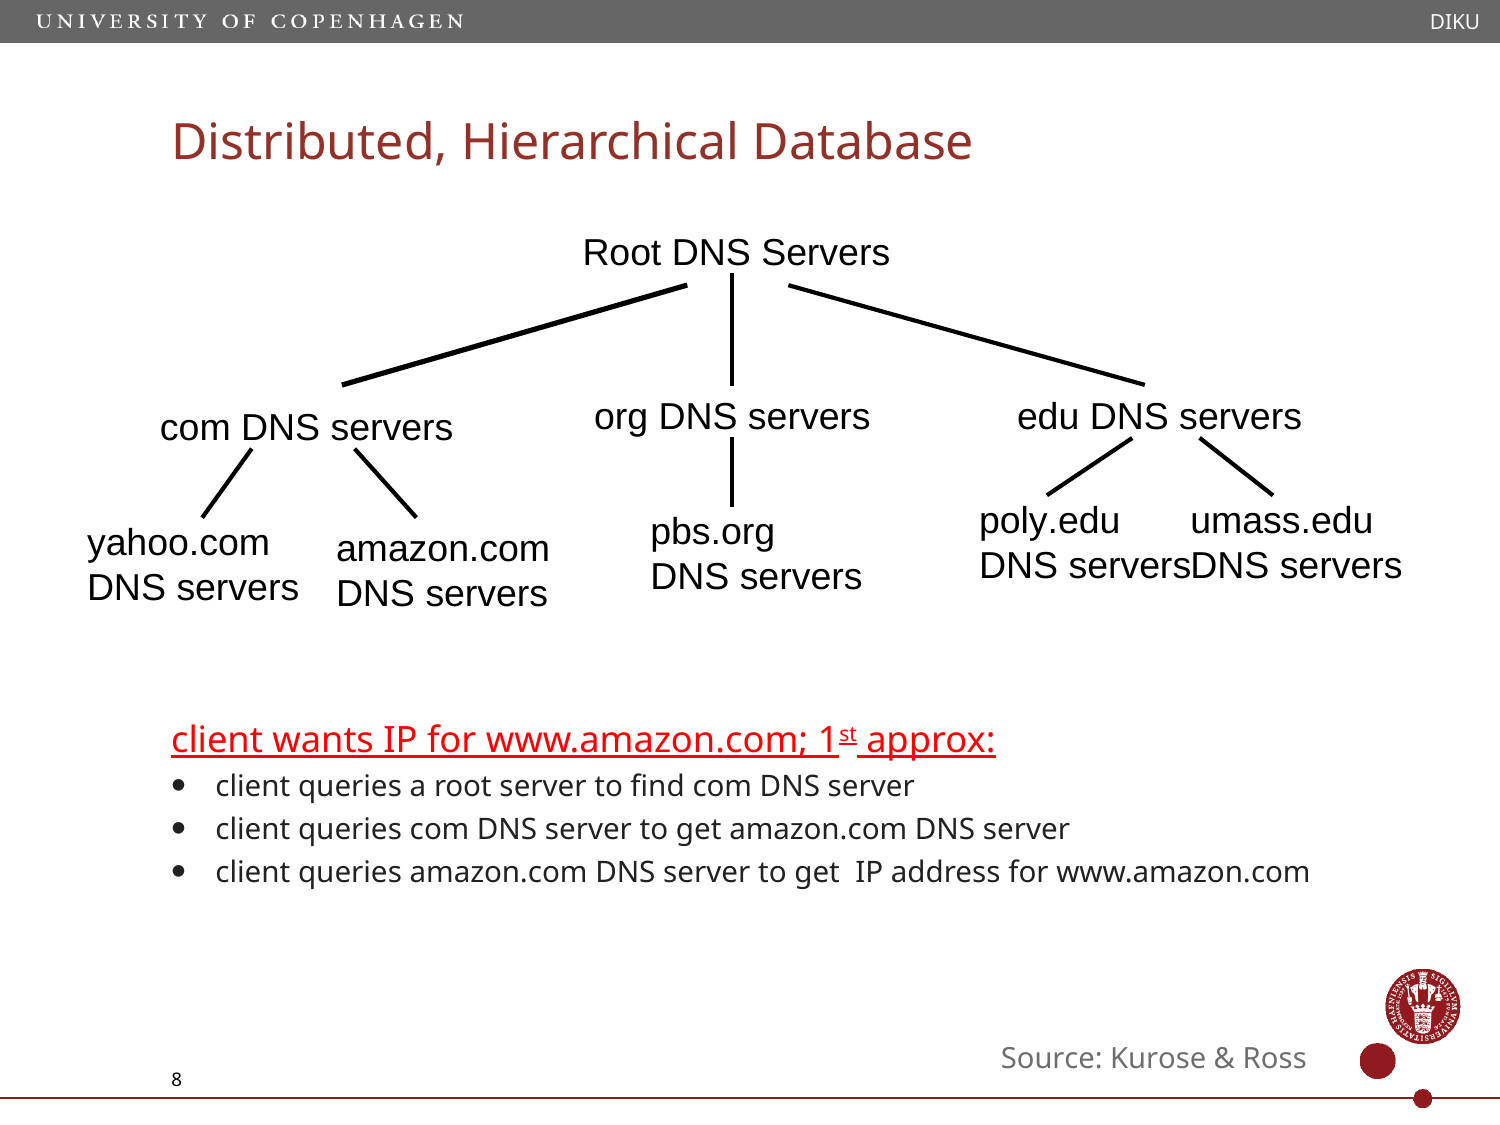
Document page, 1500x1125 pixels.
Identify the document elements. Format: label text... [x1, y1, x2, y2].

text_box Root DNS Servers [567, 219, 906, 281]
text_box yahoo.com DNS servers [72, 510, 315, 616]
picture [0, 910, 1500, 1122]
list client wants IP for www.amazon.com; 1st approx: client queries a root server to find com DNS server client queries com DNS server to get amazon.com DNS server client queries amazon.com DNS server to get IP address for www.amazon.com [171, 716, 1329, 900]
text_box edu DNS servers [1002, 384, 1317, 445]
text_box amazon.com DNS servers [321, 515, 566, 622]
text_box org DNS servers [579, 384, 886, 445]
text_box poly.edu DNS servers [964, 488, 1175, 594]
title Distributed, Hierarchical Database [171, 75, 1329, 171]
text_box <number> [171, 1067, 522, 1092]
text_box Source: Kurose & Ross [986, 1031, 1376, 1083]
text_box DIKU [469, 0, 1495, 43]
text_box com DNS servers [145, 395, 469, 456]
text_box umass.edu DNS servers [1175, 488, 1418, 594]
text_box pbs.org DNS servers [635, 499, 878, 605]
